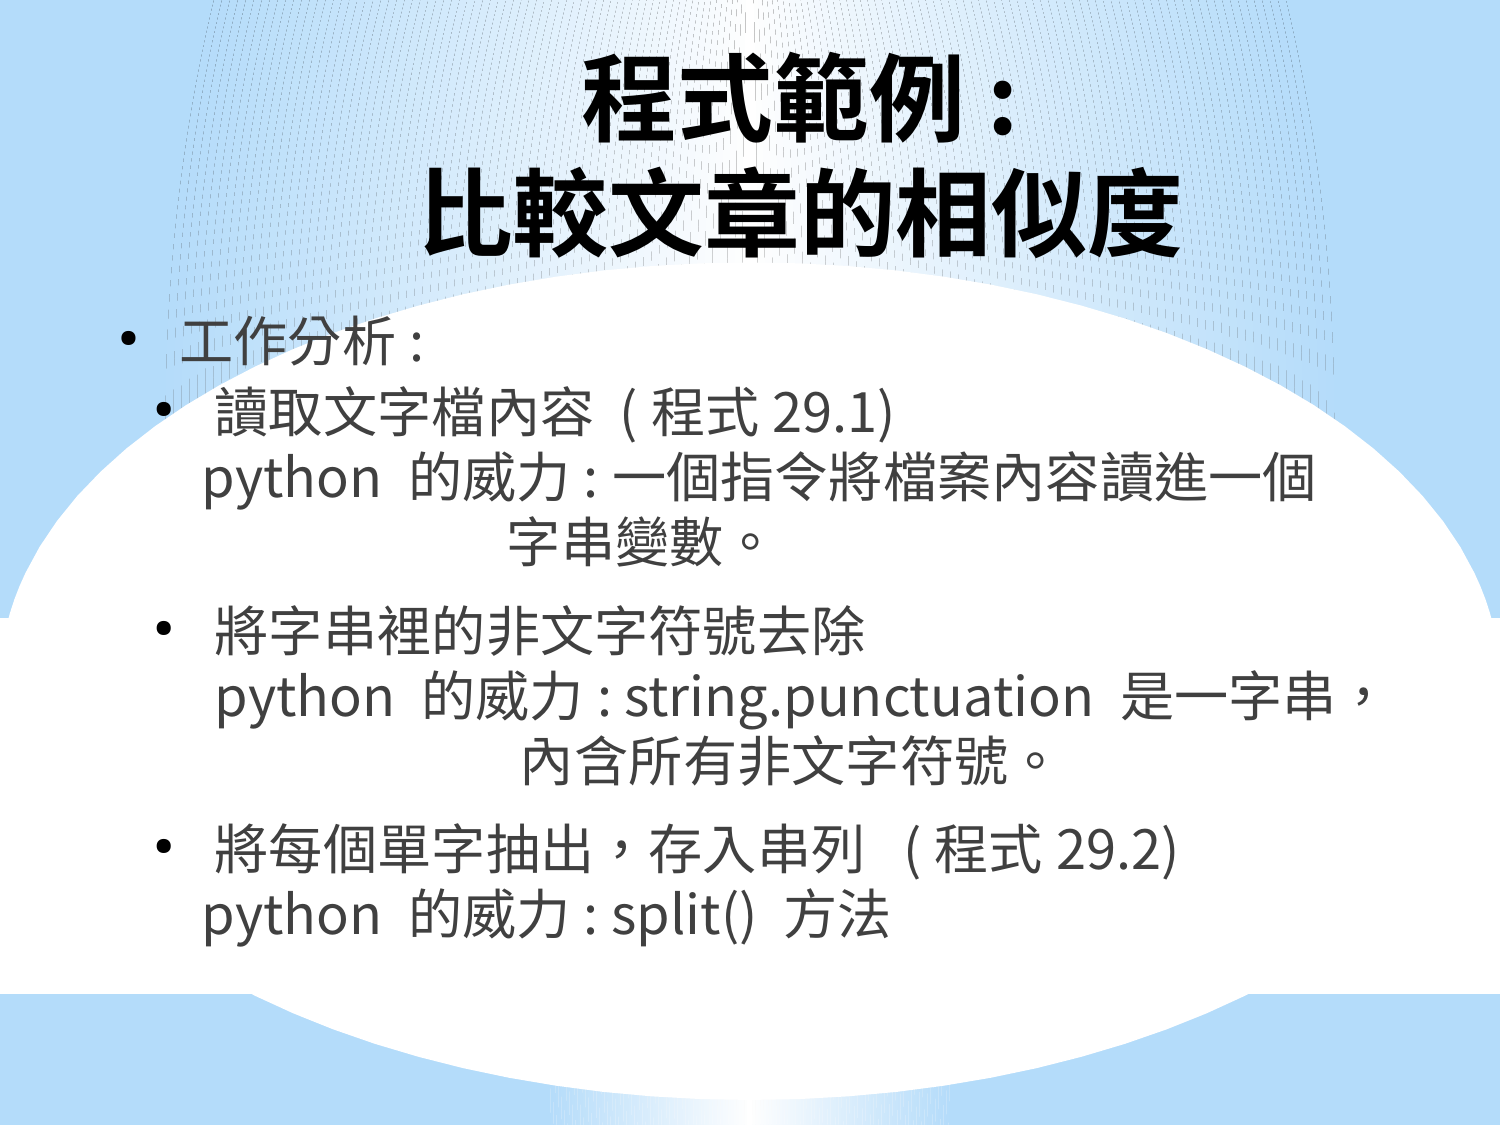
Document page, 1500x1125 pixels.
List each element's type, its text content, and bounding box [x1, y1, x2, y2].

title 程式範例: 比較文章的相似度 [183, 30, 1418, 219]
list 工作分析: 讀取文字檔內容 (程式29.1) python 的威力:一個指令將檔案內容讀進一個 字串變數。 將字串裡的非文字符號去除 python 的威力: string.punctuation 是一字串， 內含所有非文字符號。 將每個單字抽出，存入串列 (程式29.2) python 的威力: split() 方法 [103, 299, 1475, 1116]
